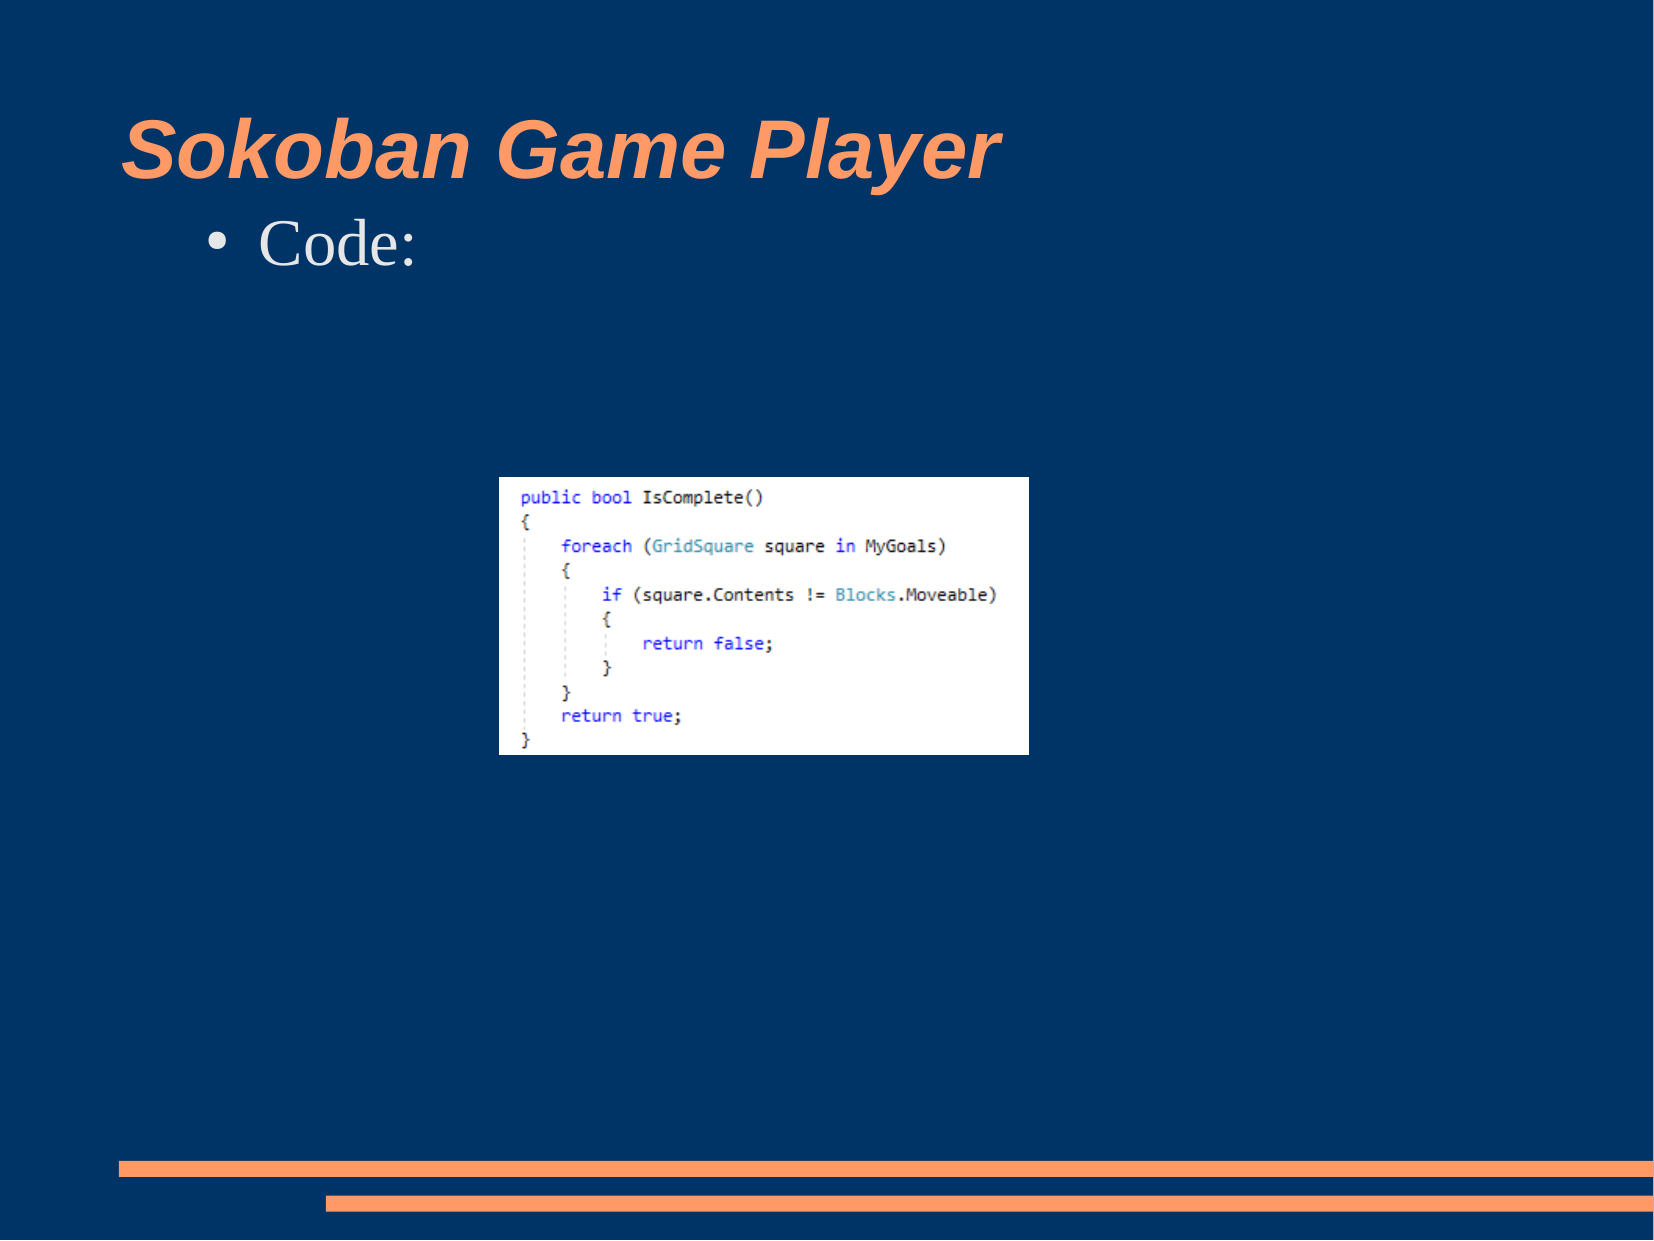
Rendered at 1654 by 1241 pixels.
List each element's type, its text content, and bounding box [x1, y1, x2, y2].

title Sokoban Game Player [121, 46, 1534, 254]
list Code: [169, 205, 1610, 1016]
picture [499, 477, 1029, 755]
